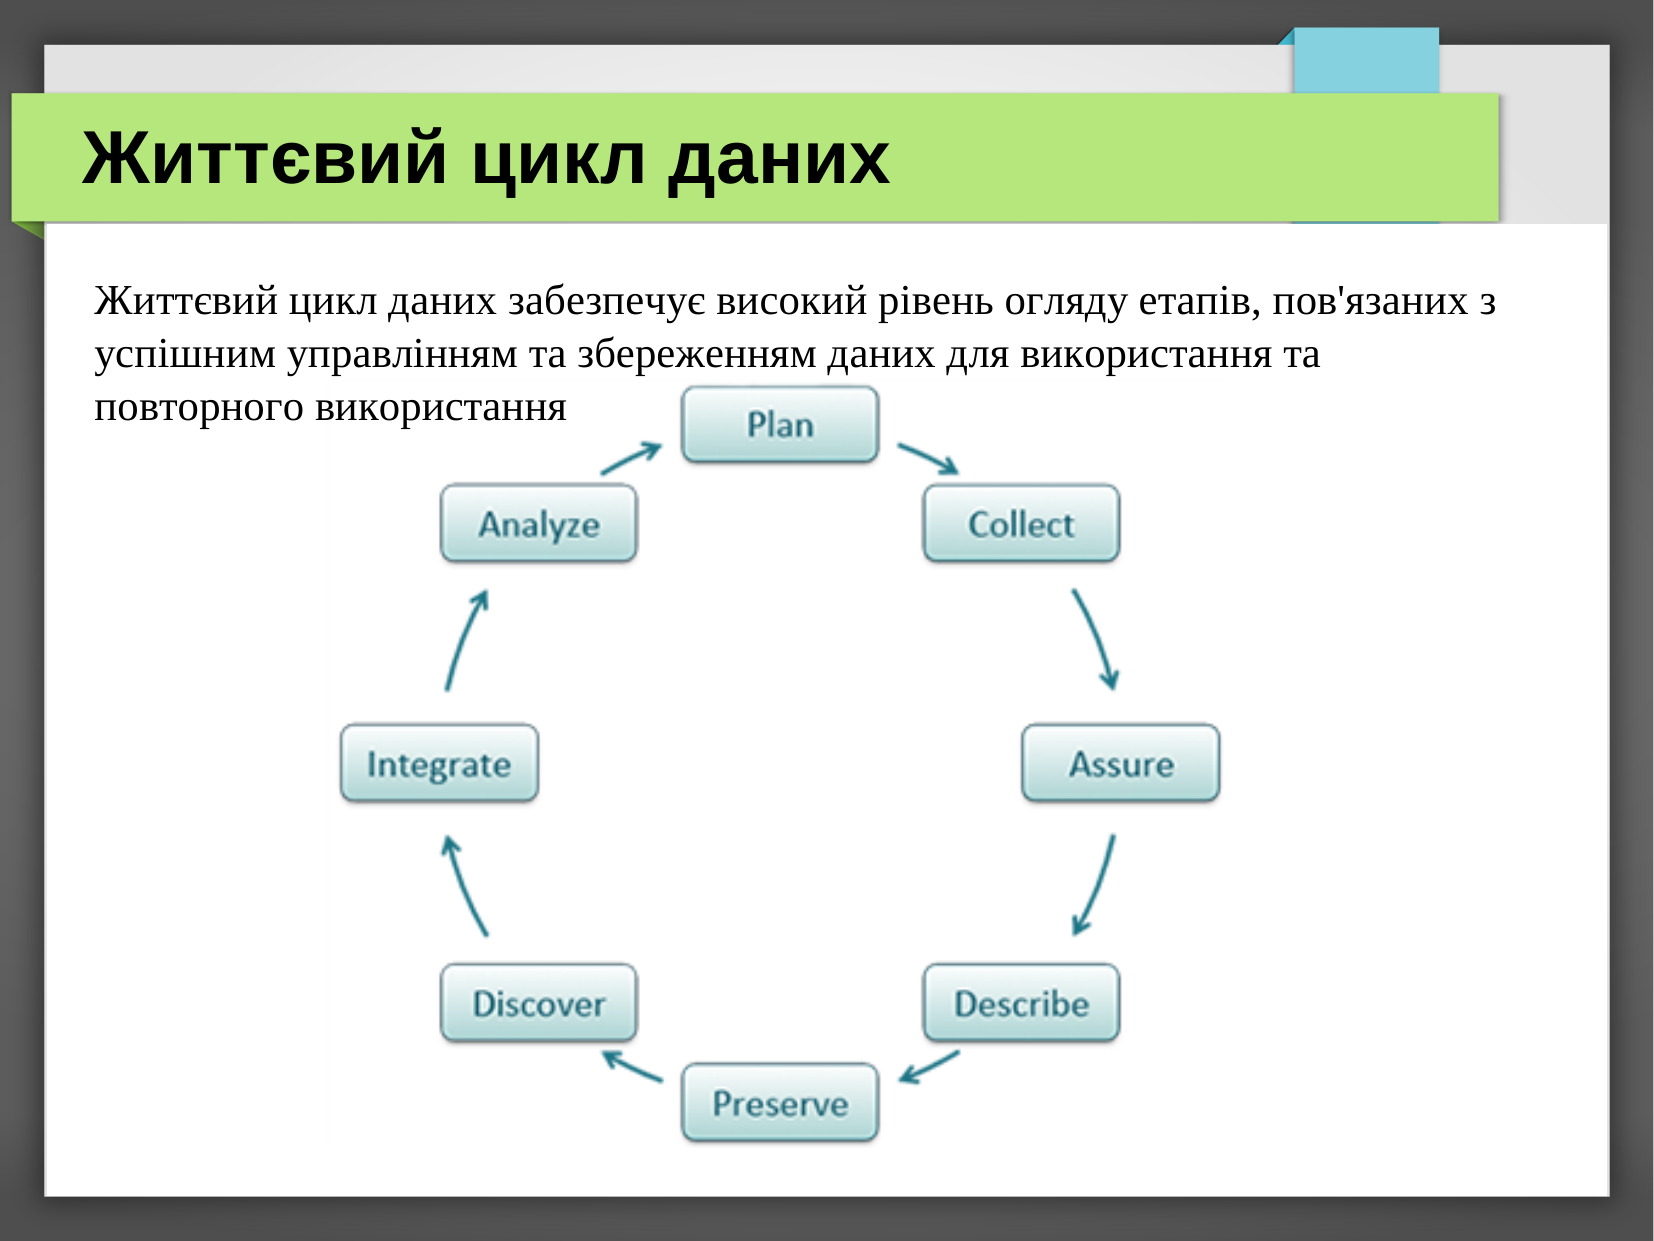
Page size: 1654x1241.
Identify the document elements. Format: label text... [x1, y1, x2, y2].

picture [0, 0, 1654, 1241]
text_box [47, 224, 1607, 1196]
text_box Життєвий цикл даних [82, 108, 1264, 199]
